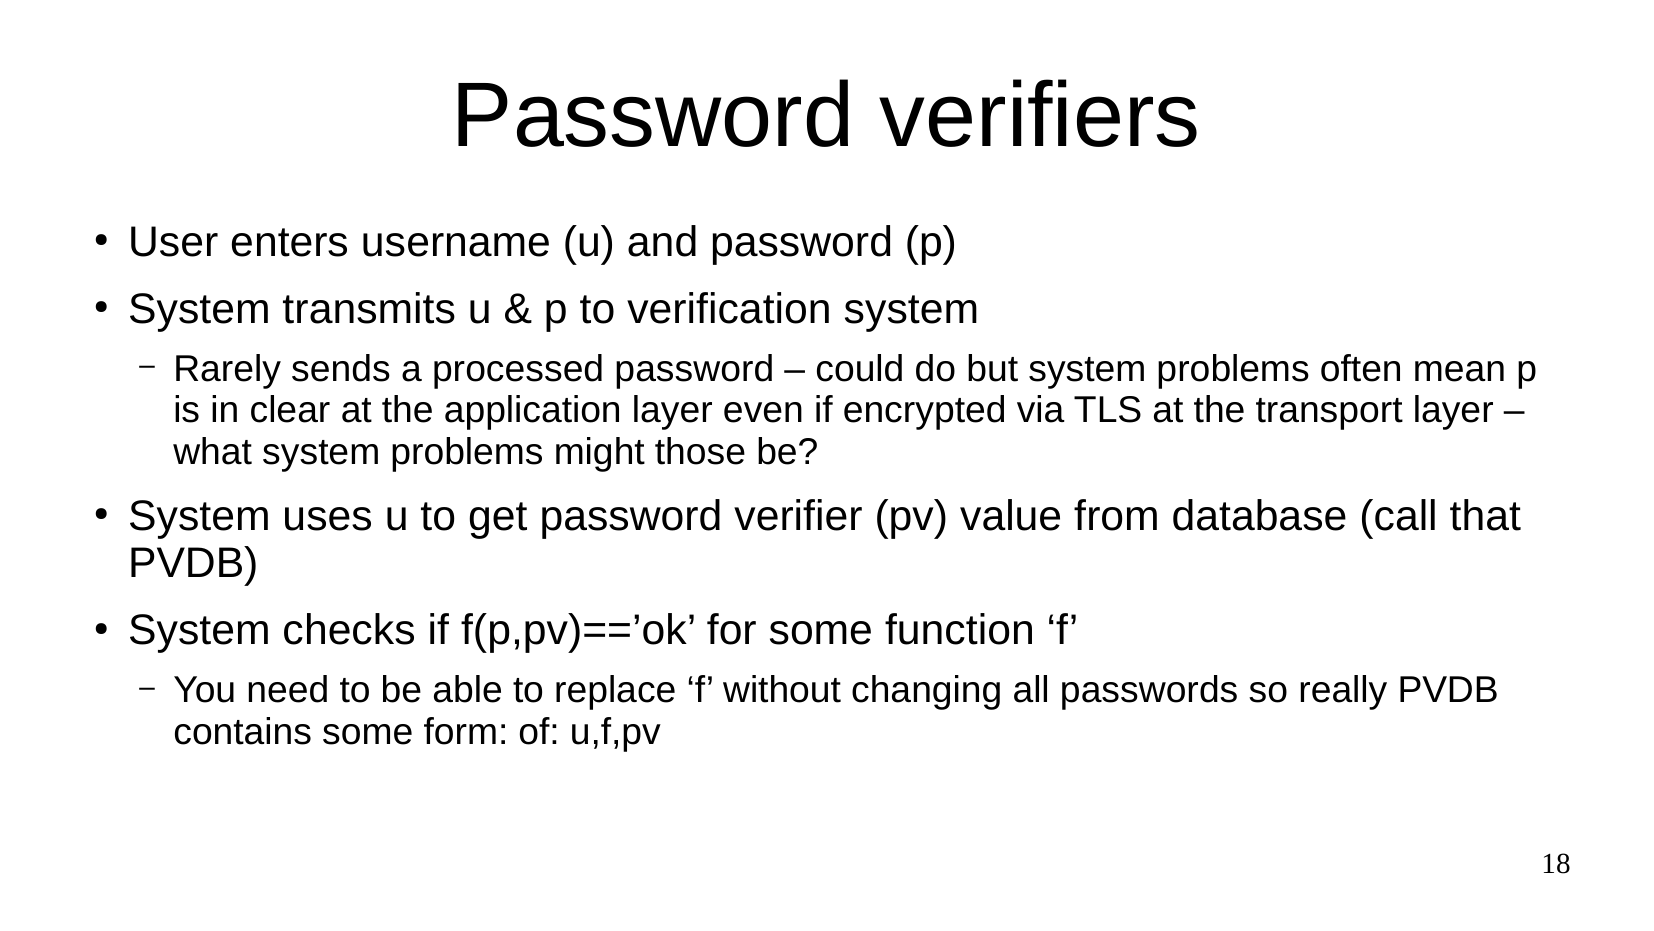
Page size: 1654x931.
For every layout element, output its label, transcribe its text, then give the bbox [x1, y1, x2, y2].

title Password verifiers [82, 37, 1571, 193]
list User enters username (u) and password (p) System transmits u & p to verification system Rarely sends a processed password – could do but system problems often mean p is in clear at the application layer even if encrypted via TLS at the transport layer – what system problems might those be? System uses u to get password verifier (pv) value from database (call that PVDB) System checks if f(p,pv)==’ok’ for some function ‘f’ You need to be able to replace ‘f’ without changing all passwords so really PVDB contains some form: of: u,f,pv [82, 217, 1571, 758]
